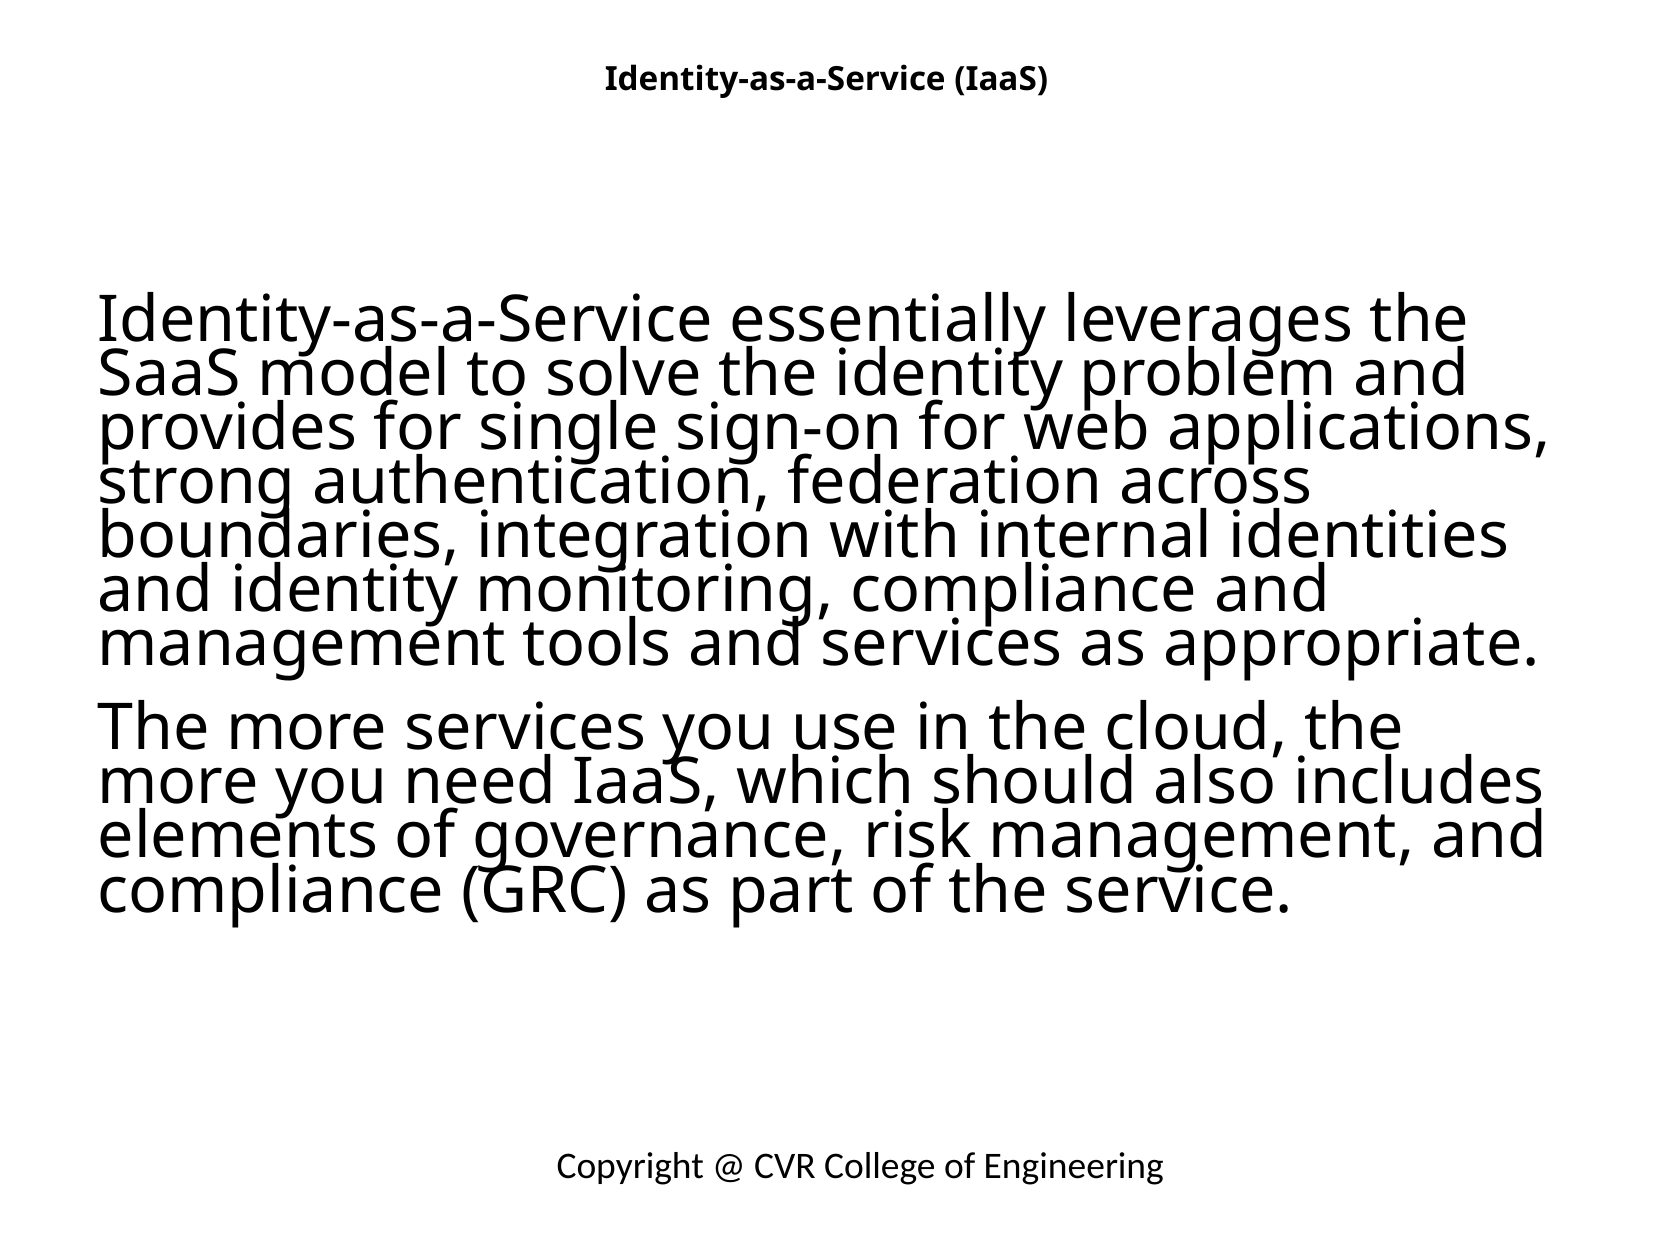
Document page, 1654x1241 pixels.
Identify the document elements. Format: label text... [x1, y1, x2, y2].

title Identity-as-a-Service (IaaS) [82, 49, 1571, 196]
list Identity-as-a-Service essentially leverages the SaaS model to solve the identity problem and provides for single sign-on for web applications, strong authentication, federation across boundaries, integration with internal identities and identity monitoring, compliance and management tools and services as appropriate. The more services you use in the cloud, the more you need IaaS, which should also includes elements of governance, risk management, and compliance (GRC) as part of the service. [82, 290, 1571, 1010]
